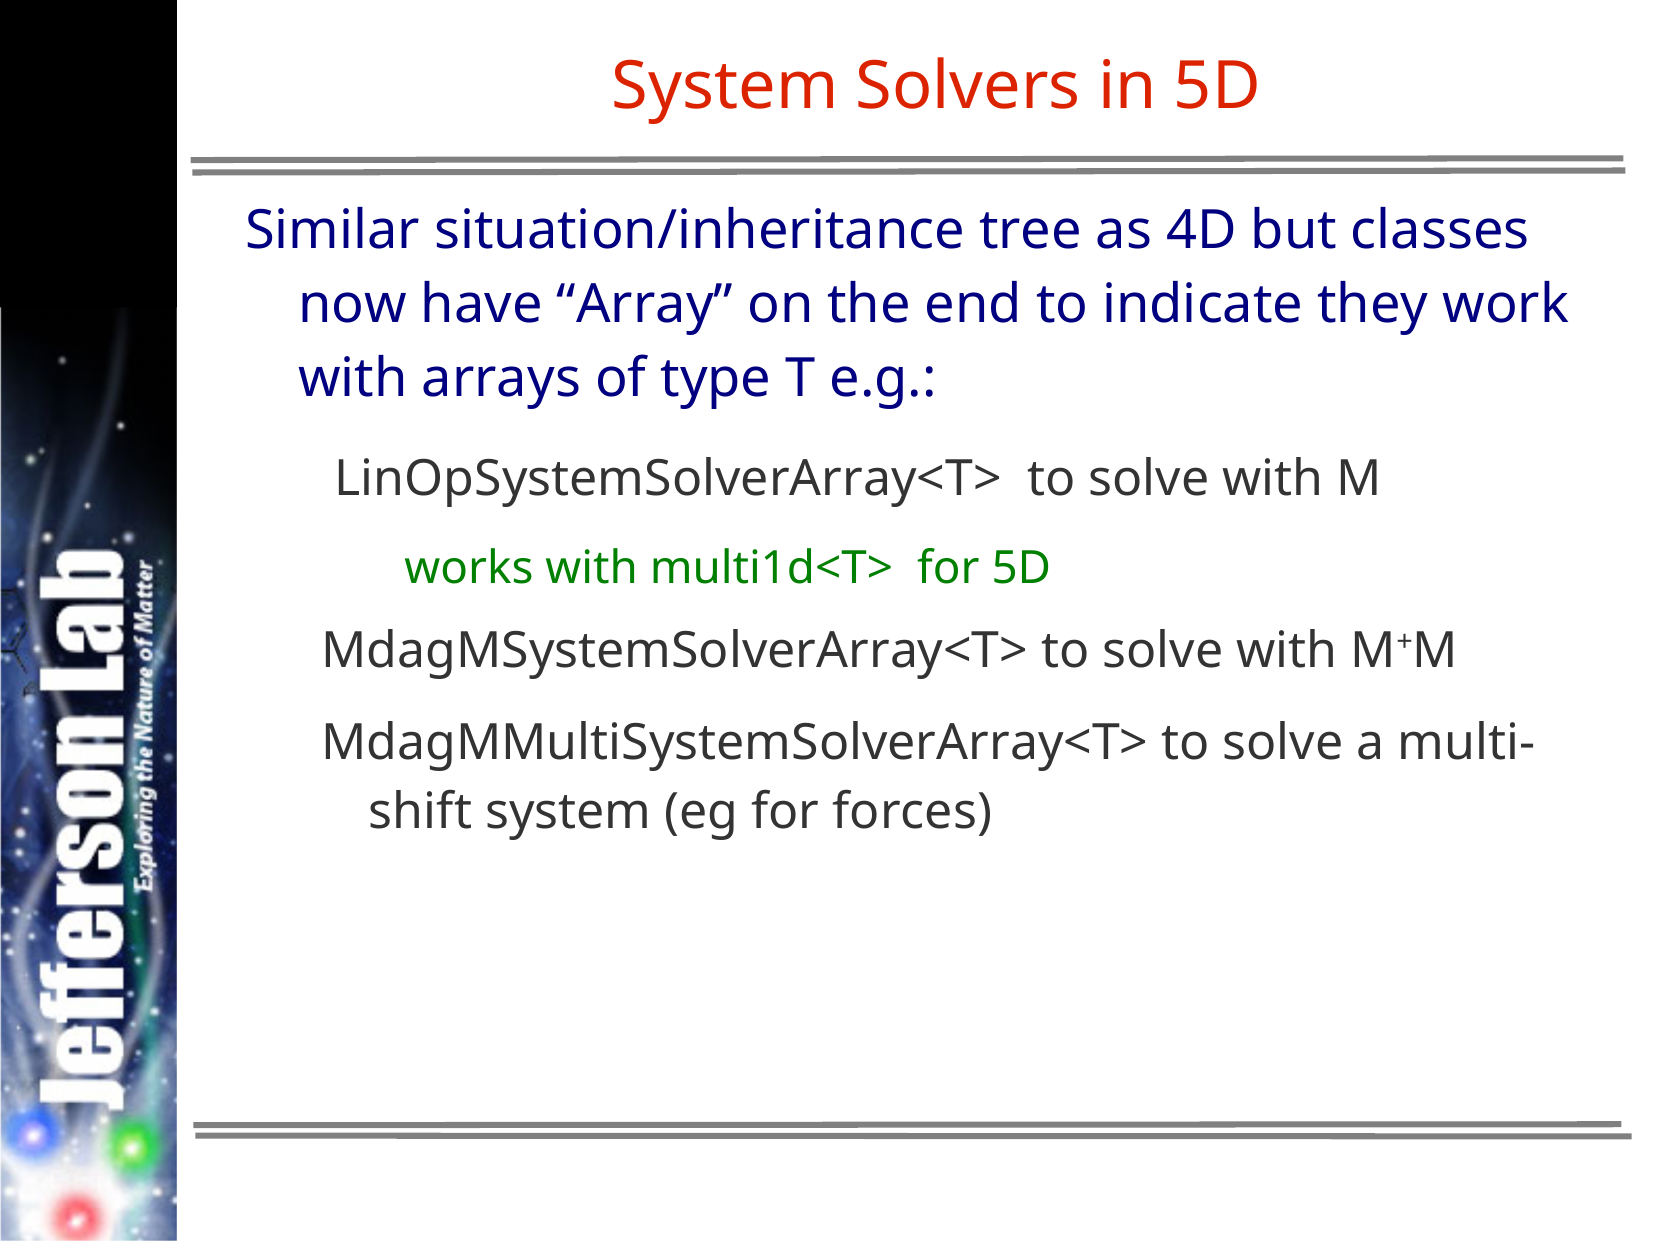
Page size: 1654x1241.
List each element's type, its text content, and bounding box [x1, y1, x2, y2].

list Similar situation/inheritance tree as 4D but classes now have “Array” on the end to indicate they work with arrays of type T e.g.: LinOpSystemSolverArray<T> to solve with M works with multi1d<T> for 5D MdagMSystemSolverArray<T> to solve with M+M MdagMMultiSystemSolverArray<T> to solve a multi-shift system (eg for forces) [227, 190, 1628, 1086]
picture [2, 308, 176, 1240]
title System Solvers in 5D [235, 24, 1638, 141]
